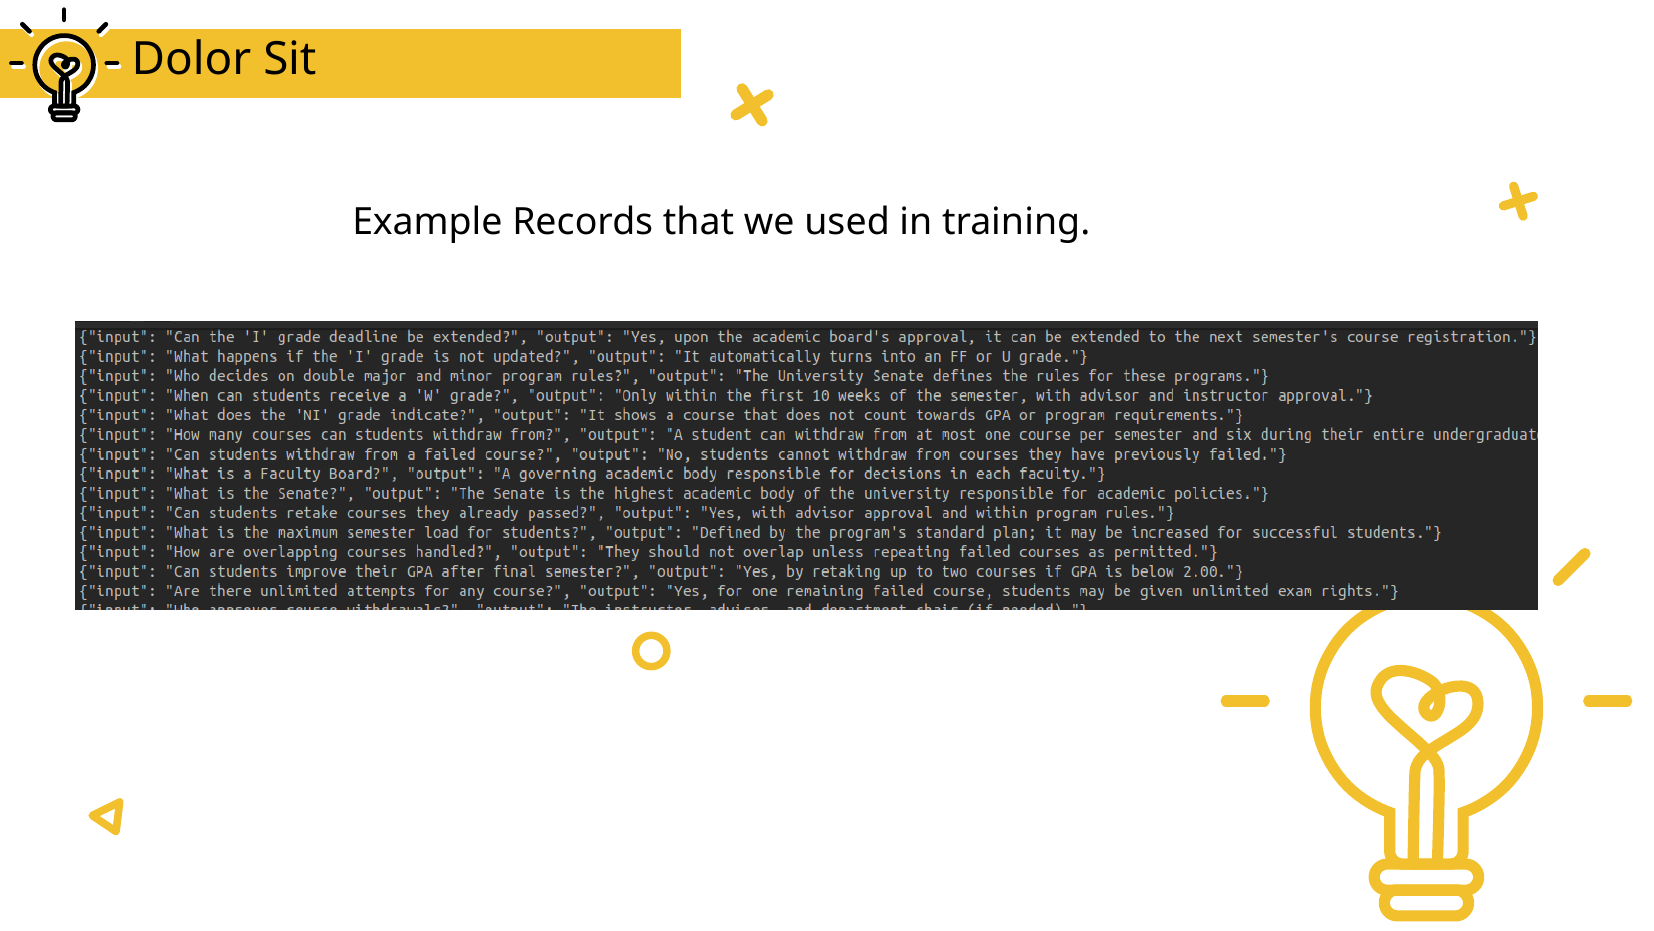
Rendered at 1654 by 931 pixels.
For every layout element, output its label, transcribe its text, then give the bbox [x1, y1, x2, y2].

title Dolor Sit [131, 16, 578, 97]
picture [75, 321, 1538, 610]
text_box Example Records that we used in training. [337, 187, 1247, 263]
